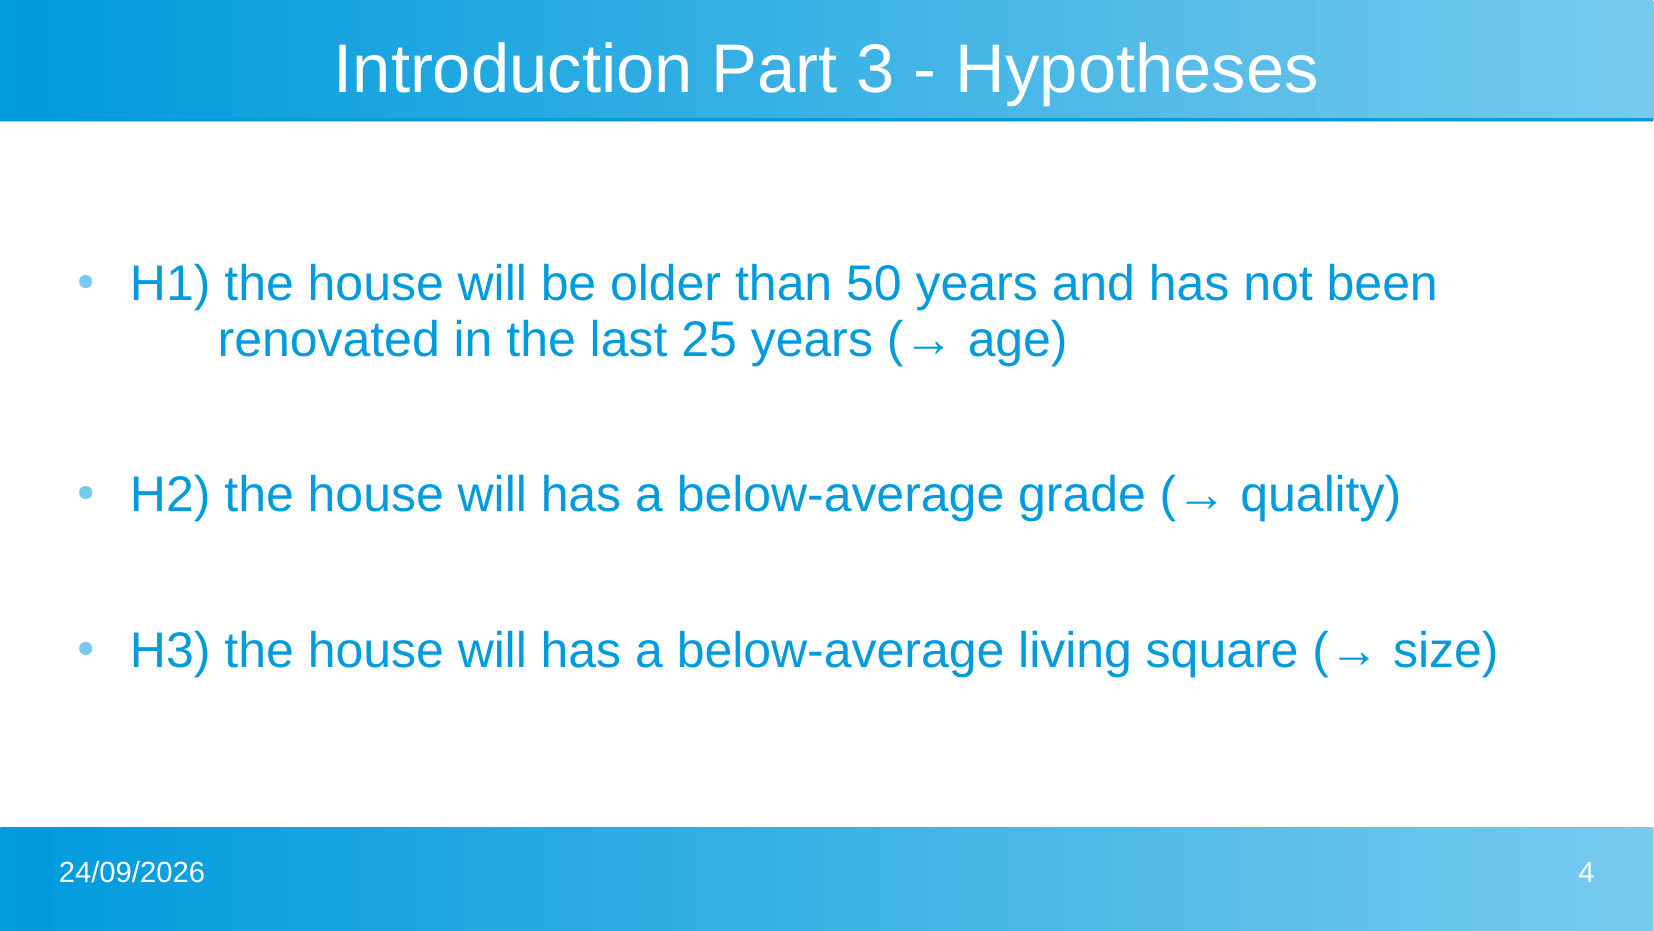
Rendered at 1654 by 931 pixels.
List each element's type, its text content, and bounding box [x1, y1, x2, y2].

list H1) the house will be older than 50 years and has not been renovated in the last 25 years (→ age) H2) the house will has a below-average grade (→ quality) H3) the house will has a below-average living square (→ size) [59, 177, 1595, 768]
title Introduction Part 3 - Hypotheses [59, 29, 1595, 108]
